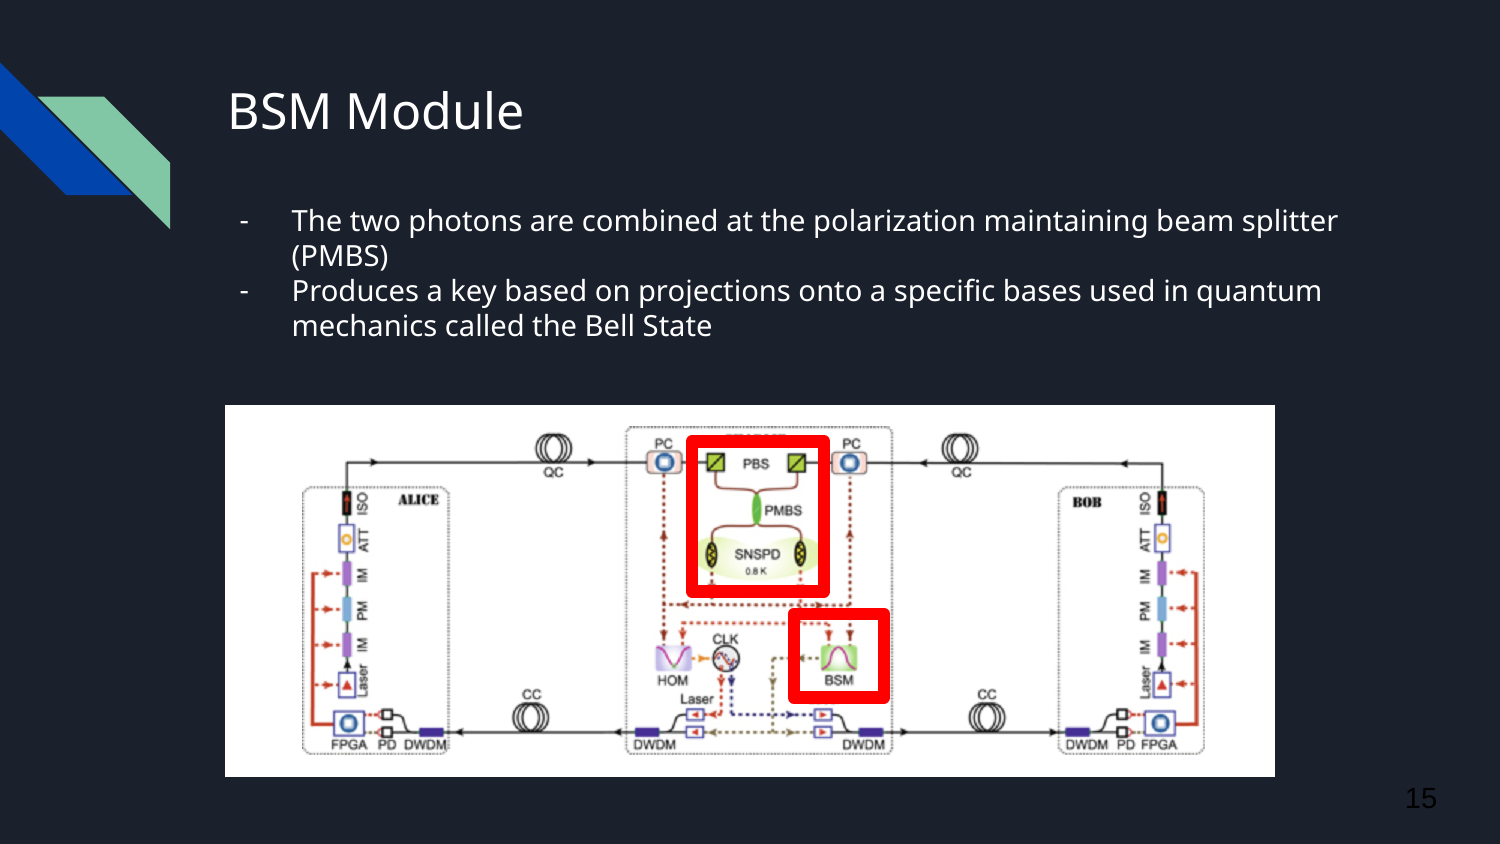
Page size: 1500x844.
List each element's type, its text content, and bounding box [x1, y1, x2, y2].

slide_number <number> [1389, 764, 1480, 830]
list The two photons are combined at the polarization maintaining beam splitter (PMBS) Produces a key based on projections onto a specific bases used in quantum mechanics called the Bell State [201, 186, 1379, 379]
picture [225, 405, 1275, 778]
title BSM Module [212, 64, 1368, 186]
